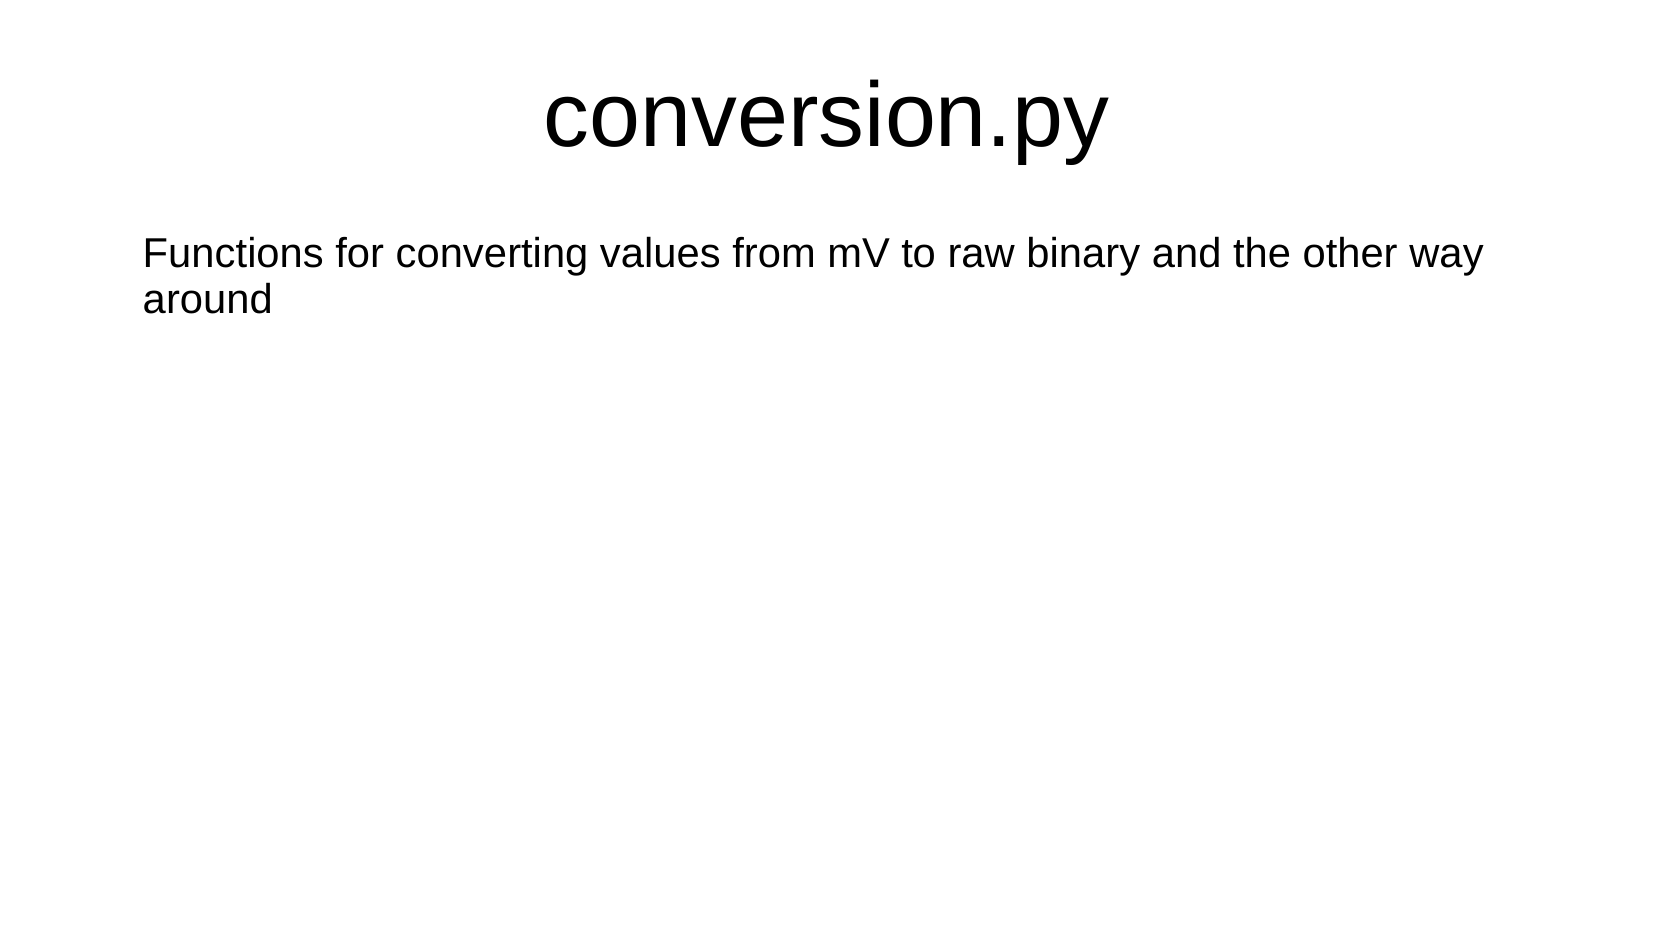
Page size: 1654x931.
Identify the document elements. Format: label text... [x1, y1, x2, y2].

title conversion.py [82, 37, 1571, 193]
list Functions for converting values from mV to raw binary and the other way around [71, 229, 1561, 769]
